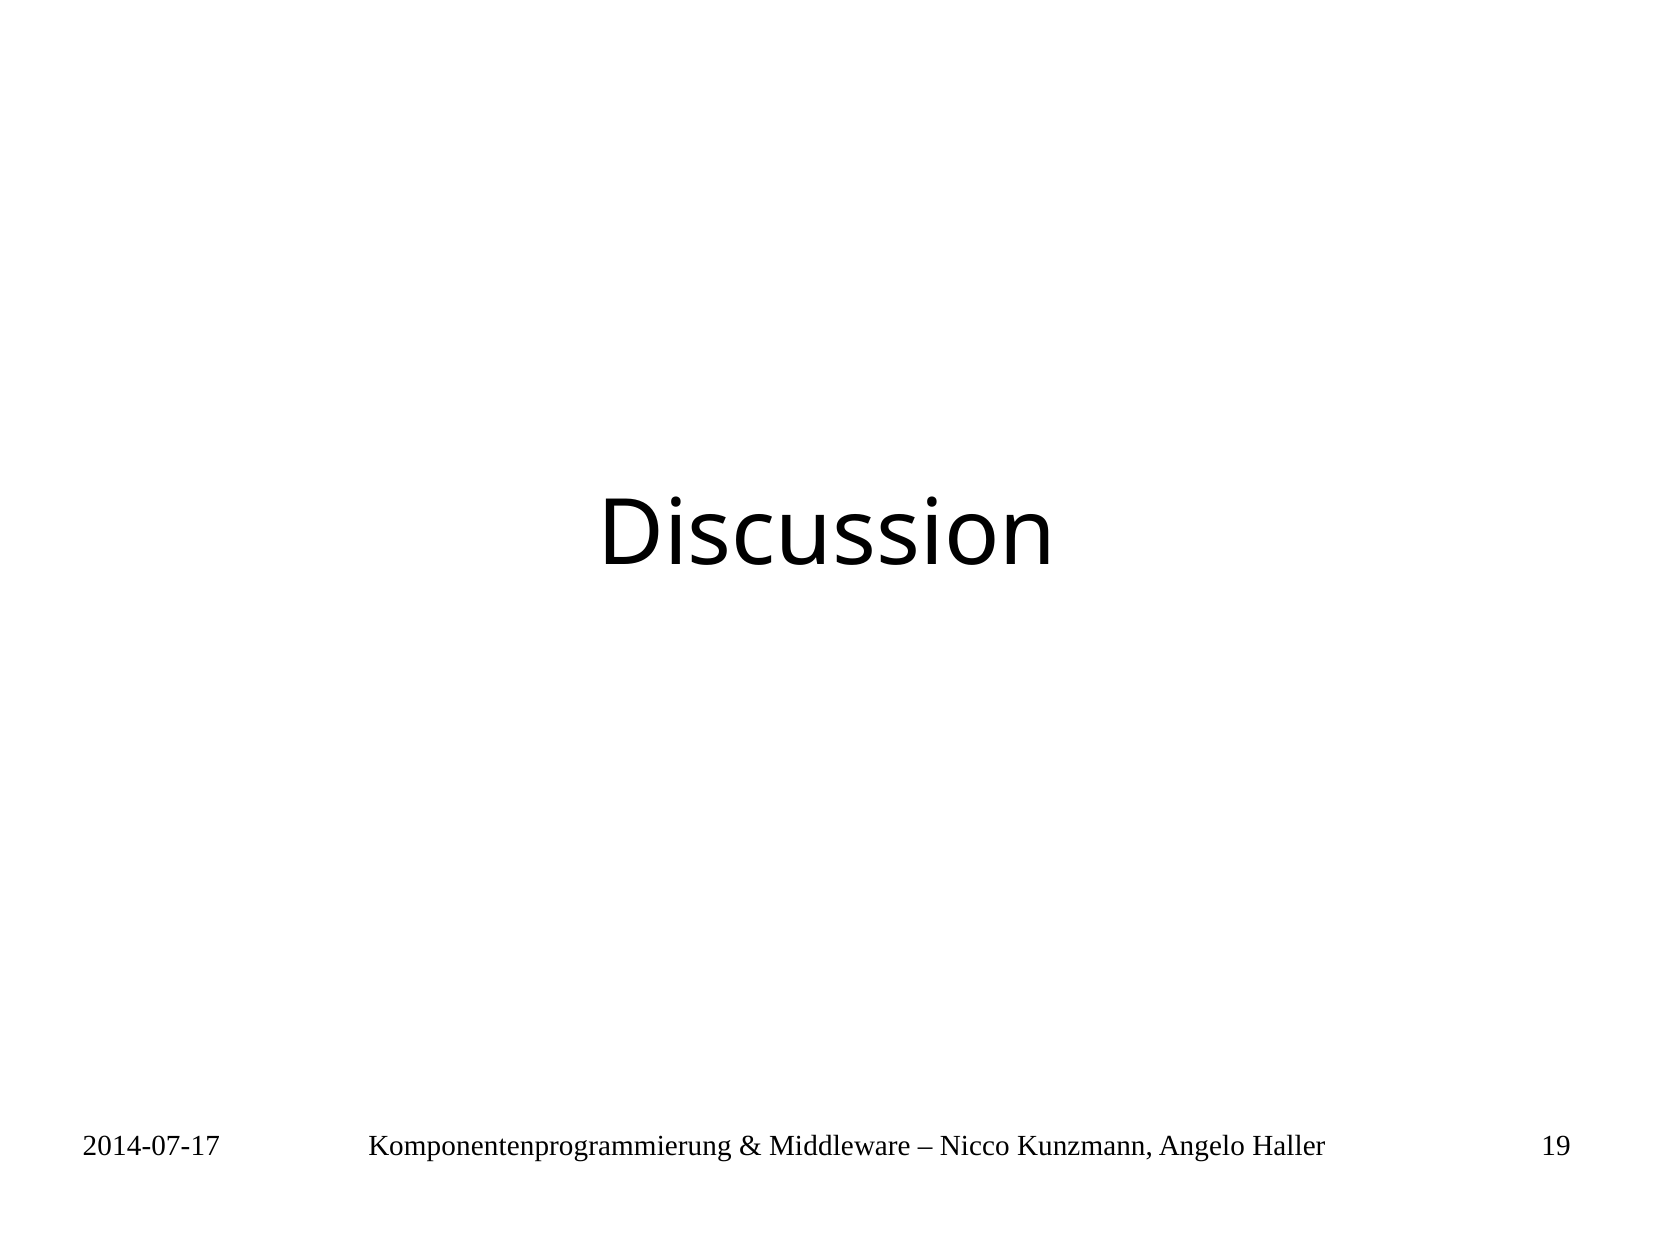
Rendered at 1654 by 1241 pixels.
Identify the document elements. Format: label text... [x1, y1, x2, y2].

title Discussion [82, 49, 1571, 1010]
